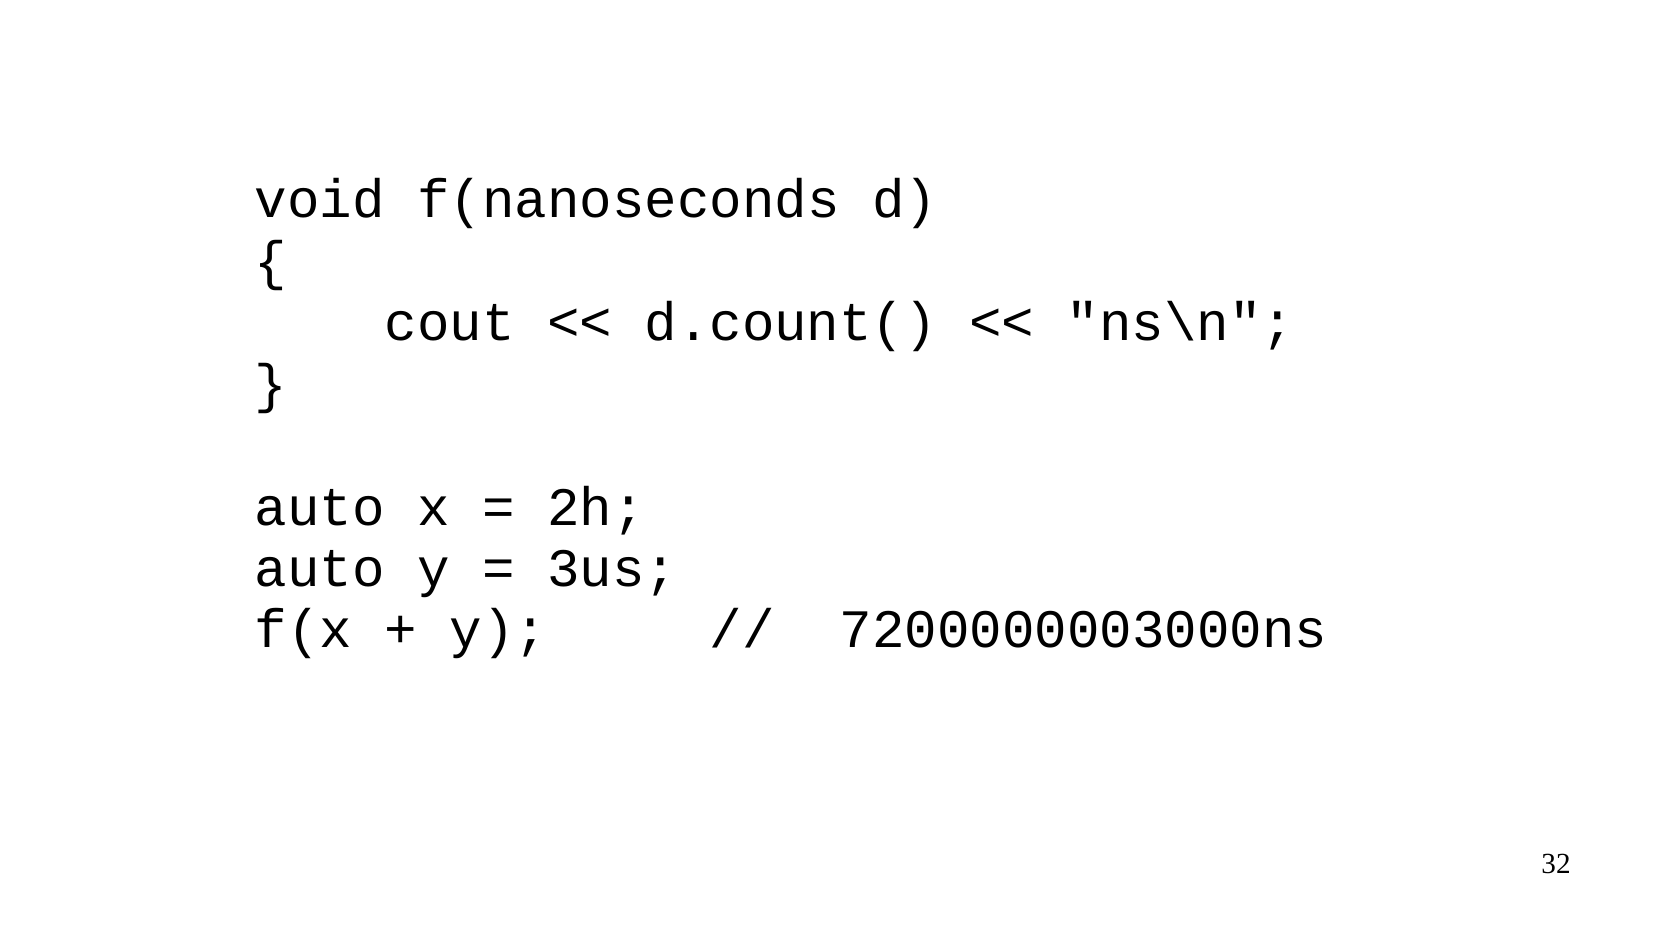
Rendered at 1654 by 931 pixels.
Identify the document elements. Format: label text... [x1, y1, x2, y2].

text_box void f(nanoseconds d) { cout << d.count() << "ns\n"; } auto x = 2h; auto y = 3us; f(x + y); // 7200000003000ns [240, 165, 1441, 758]
